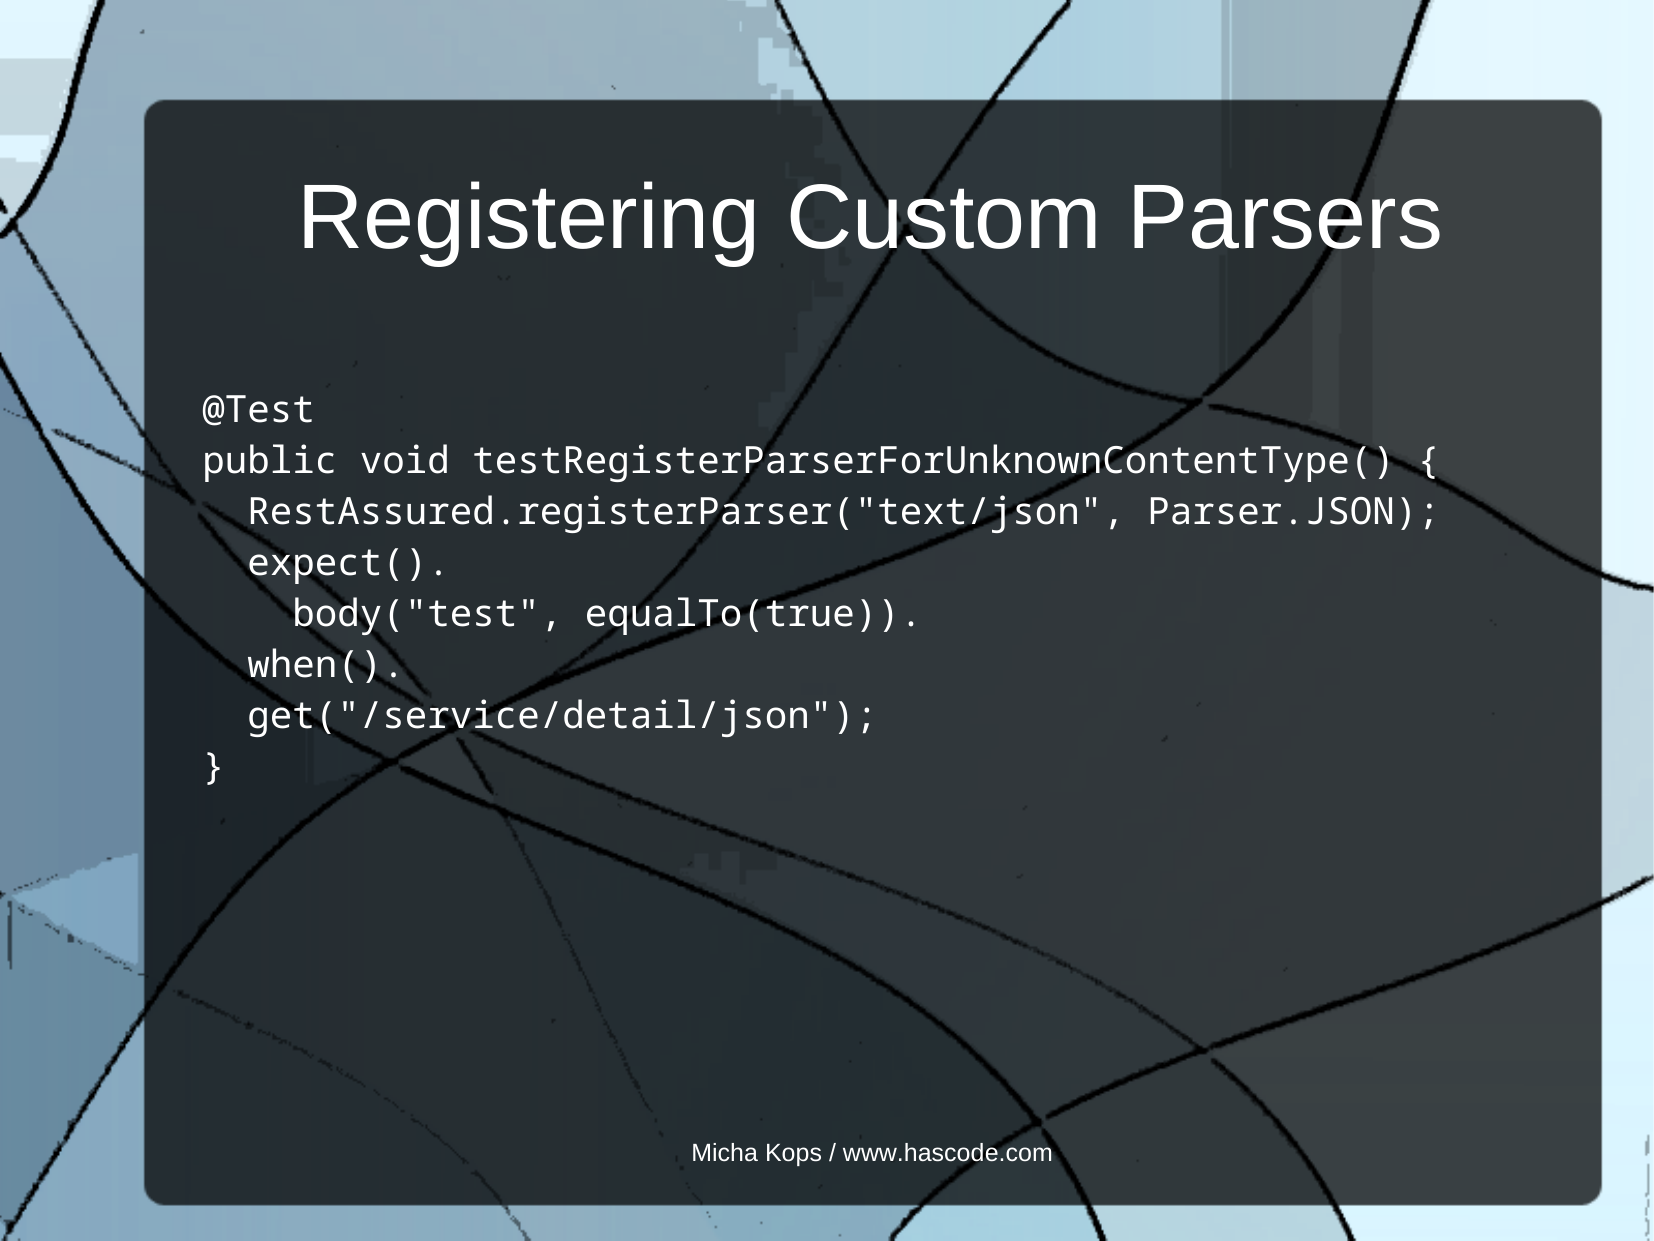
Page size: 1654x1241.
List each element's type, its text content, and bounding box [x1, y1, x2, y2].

text_box @Test public void testRegisterParserForUnknownContentType() { RestAssured.registerParser("text/json", Parser.JSON); expect(). body("test", equalTo(true)). when(). get("/service/detail/json"); } [187, 375, 1455, 729]
title Registering Custom Parsers [159, 108, 1583, 325]
picture [0, 0, 1654, 1241]
